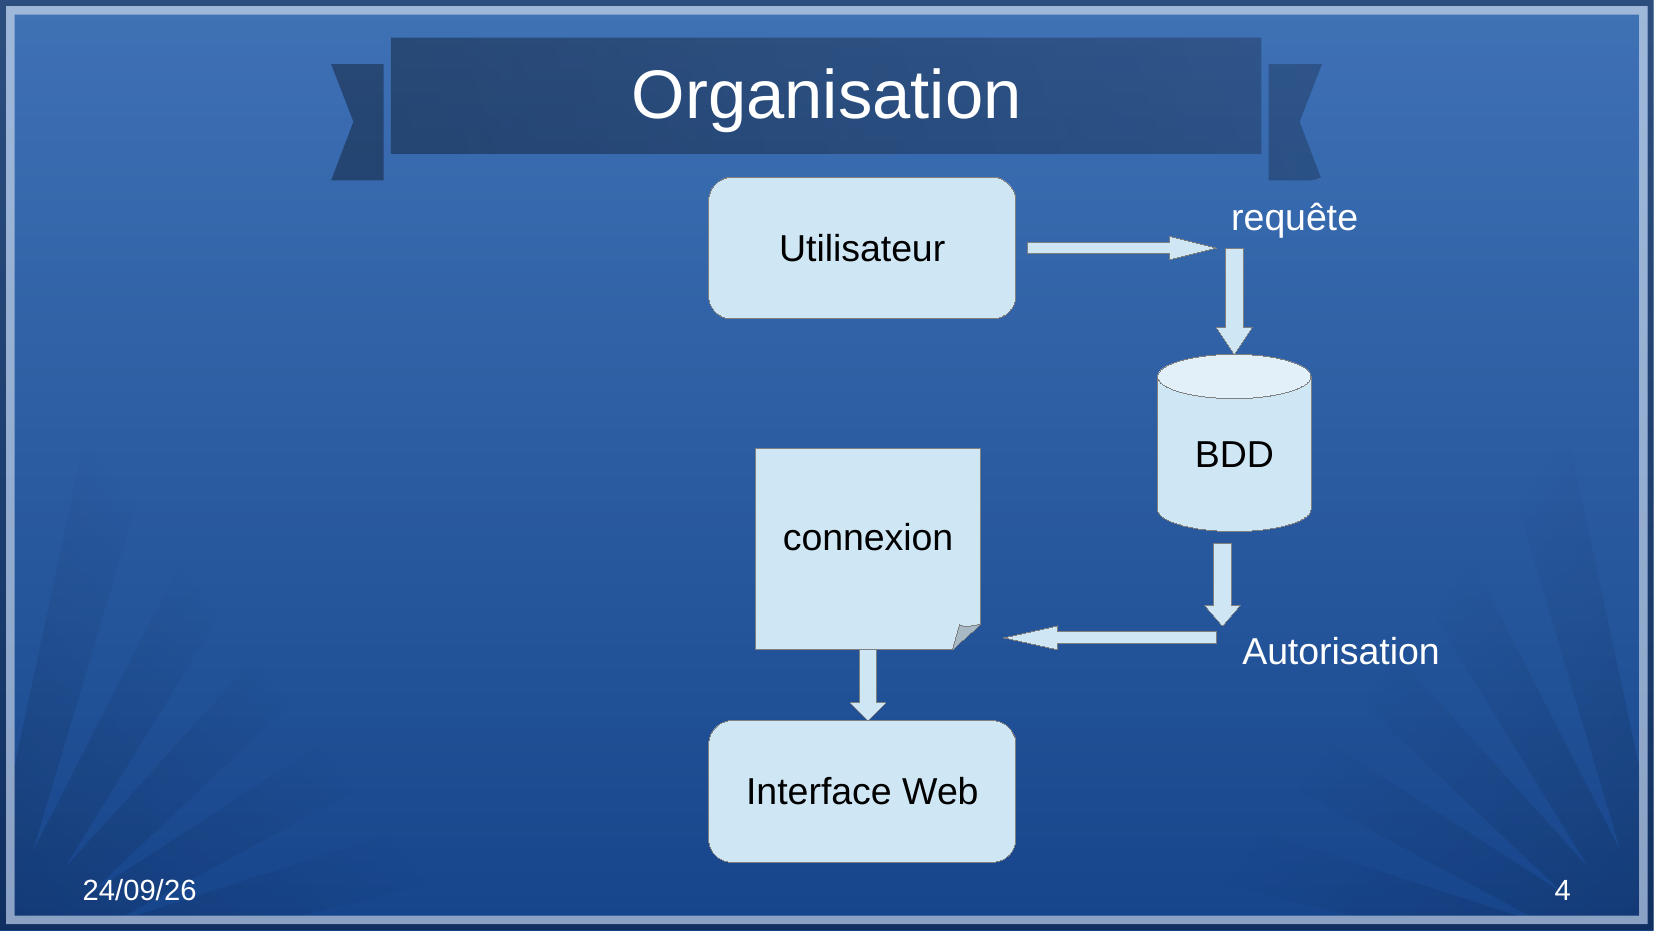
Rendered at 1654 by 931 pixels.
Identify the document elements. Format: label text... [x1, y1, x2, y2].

text_box requête [1216, 188, 1489, 246]
text_box Interface Web [708, 720, 1016, 863]
text_box [850, 649, 886, 721]
text_box connexion [755, 448, 981, 650]
text_box [1003, 625, 1217, 650]
text_box [1027, 236, 1217, 260]
text_box Autorisation [1227, 623, 1571, 681]
text_box BDD [1157, 377, 1312, 532]
title Organisation [389, 35, 1264, 154]
text_box Utilisateur [708, 177, 1016, 319]
text_box [1204, 543, 1241, 626]
text_box [1216, 248, 1253, 355]
